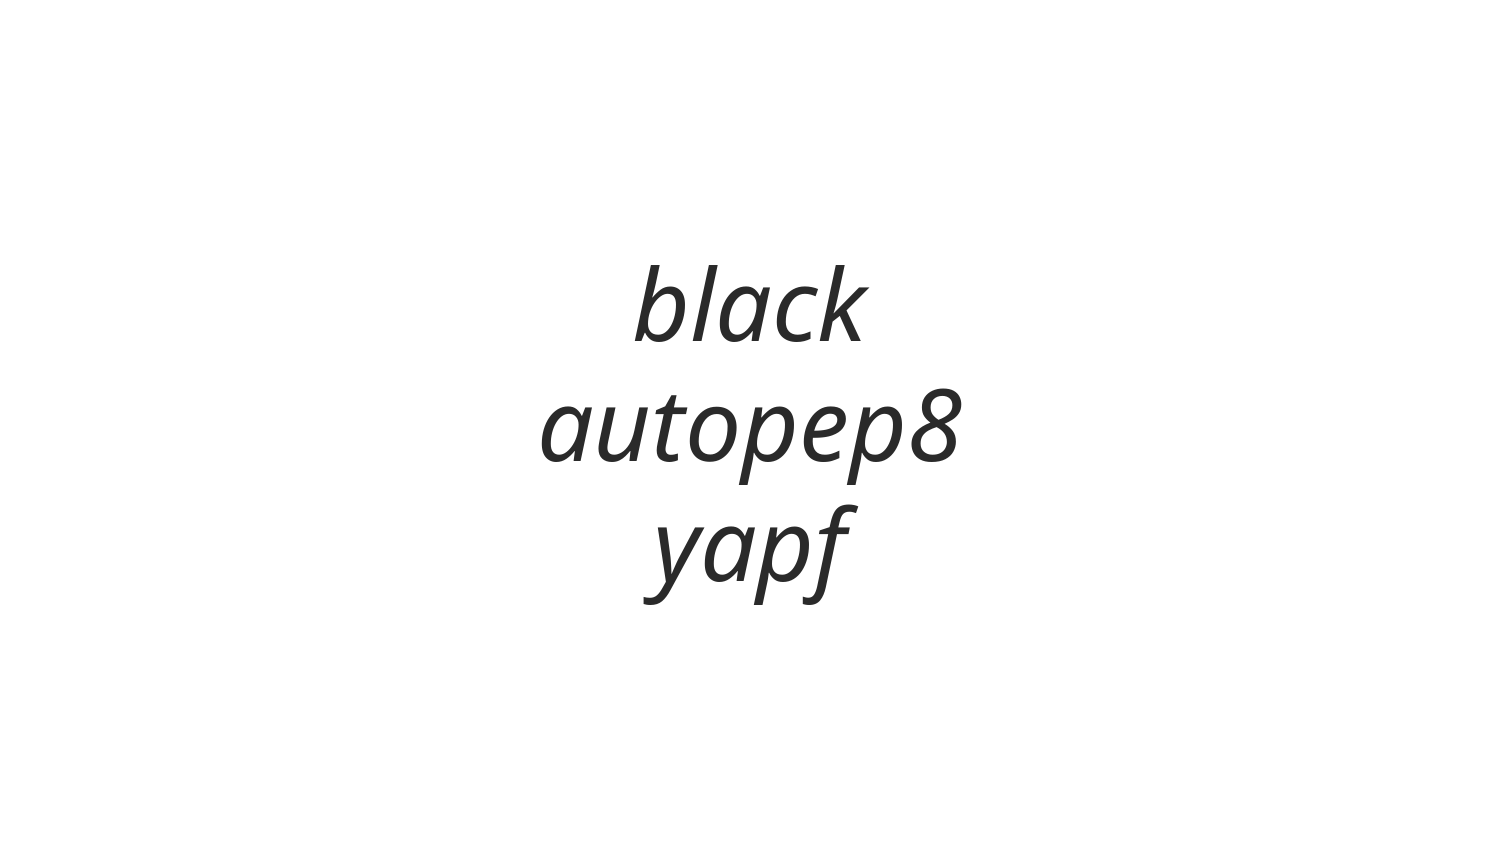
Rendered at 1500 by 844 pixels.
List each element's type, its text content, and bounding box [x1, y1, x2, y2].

title black autopep8 yapf [51, 352, 1449, 491]
